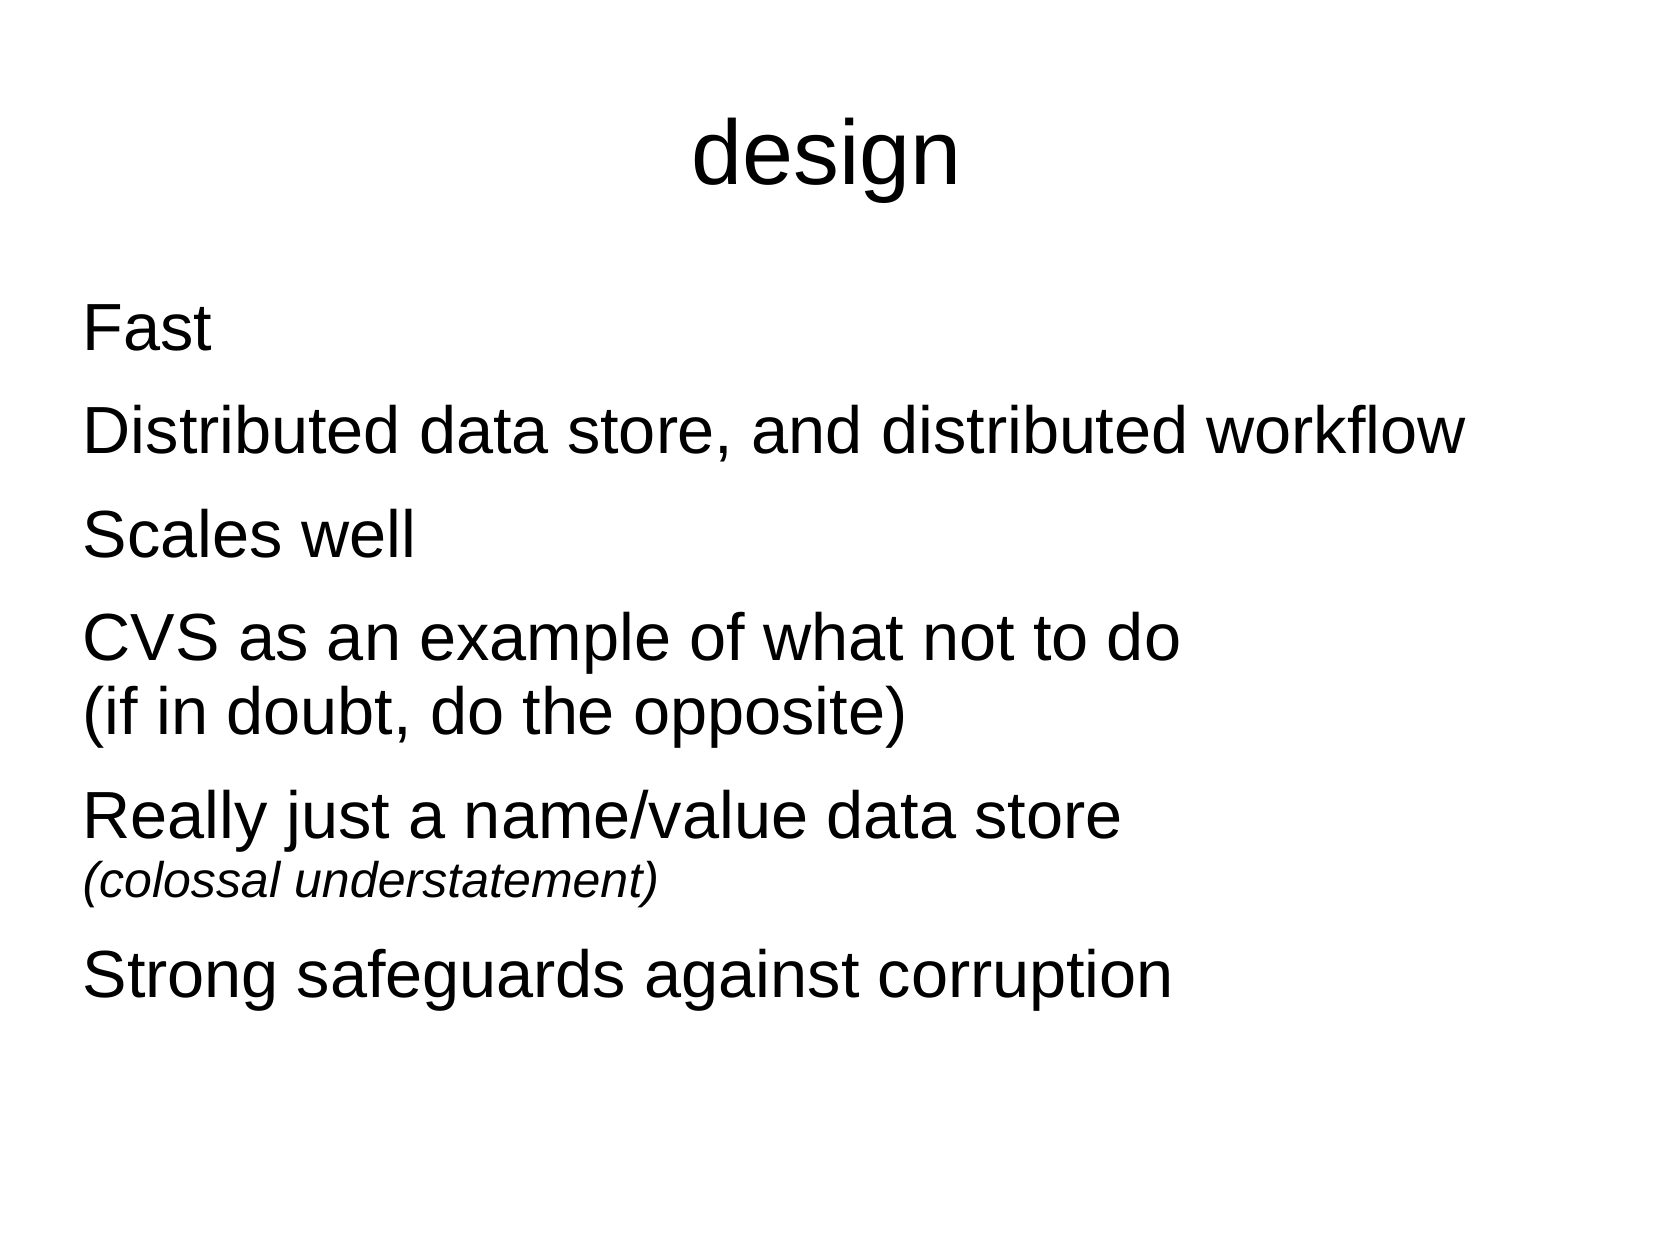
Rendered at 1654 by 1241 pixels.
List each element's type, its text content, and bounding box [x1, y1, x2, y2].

list Fast Distributed data store, and distributed workflow Scales well CVS as an example of what not to do (if in doubt, do the opposite) Really just a name/value data store (colossal understatement) Strong safeguards against corruption [82, 290, 1571, 1141]
title design [82, 49, 1571, 257]
